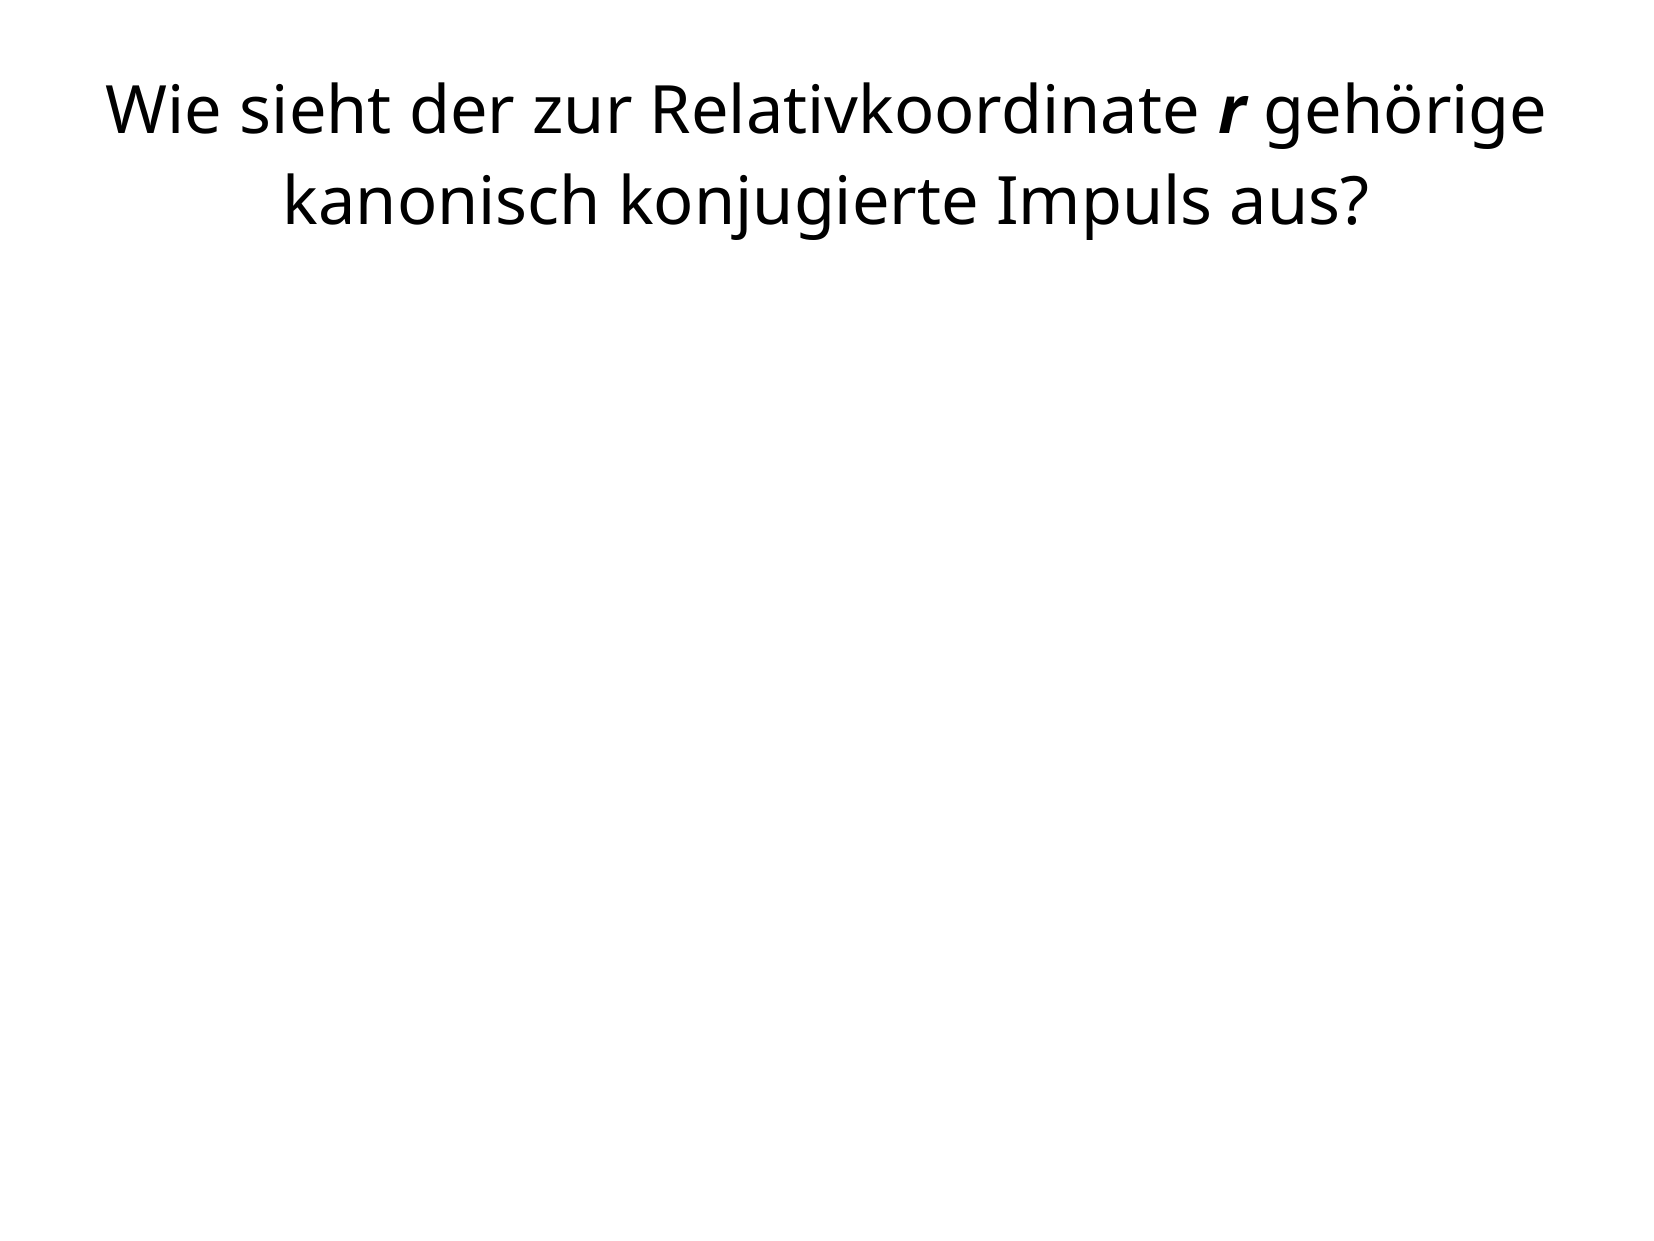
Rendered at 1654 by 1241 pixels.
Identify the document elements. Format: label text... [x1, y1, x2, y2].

title Wie sieht der zur Relativkoordinate r gehörige kanonisch konjugierte Impuls aus? [82, 49, 1571, 257]
